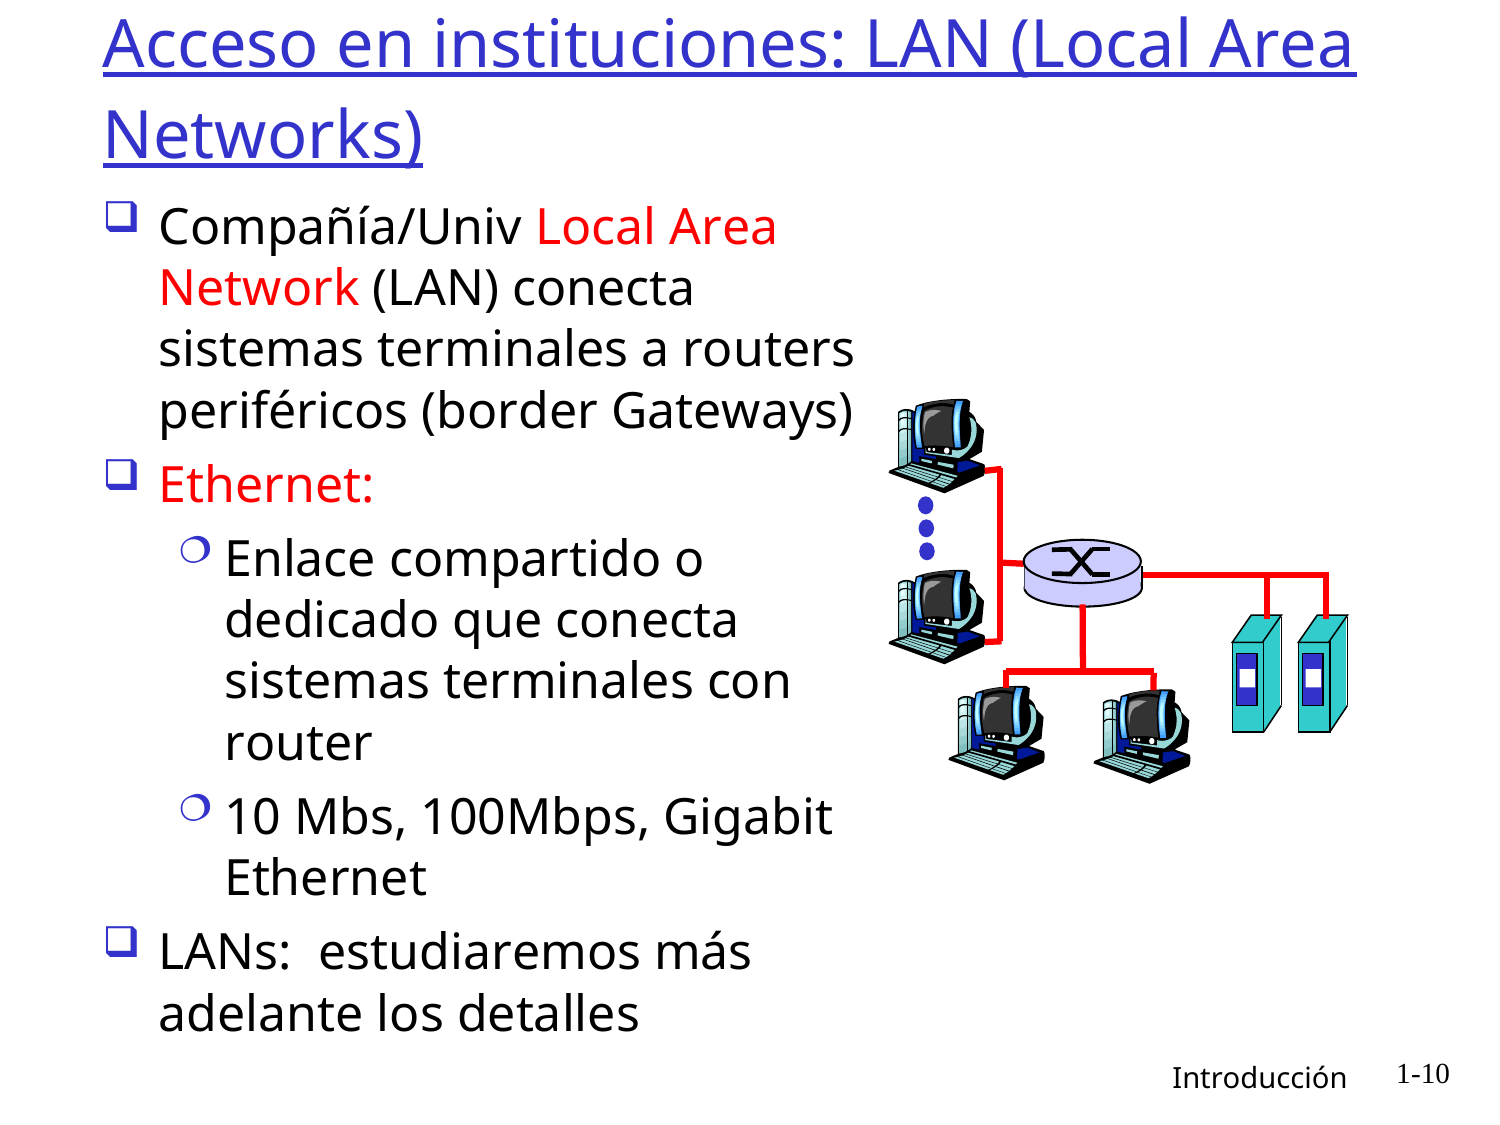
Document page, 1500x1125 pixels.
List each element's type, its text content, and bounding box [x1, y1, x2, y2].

text_box [918, 519, 935, 538]
list Compañía/Univ Local Area Network (LAN) conecta sistemas terminales a routers periféricos (border Gateways) Ethernet: Enlace compartido o dedicado que conecta sistemas terminales con router 10 Mbs, 100Mbps, Gigabit Ethernet LANs: estudiaremos más adelante los detalles [87, 187, 901, 1021]
picture [888, 569, 987, 665]
text_box [1232, 615, 1282, 733]
text_box [917, 496, 934, 515]
text_box [919, 542, 935, 561]
picture [948, 685, 1047, 781]
picture [1093, 688, 1193, 784]
title Acceso en instituciones: LAN (Local Area Networks) [87, 0, 1463, 182]
text_box [1298, 615, 1348, 733]
picture [888, 398, 987, 494]
text_box [1023, 539, 1142, 607]
